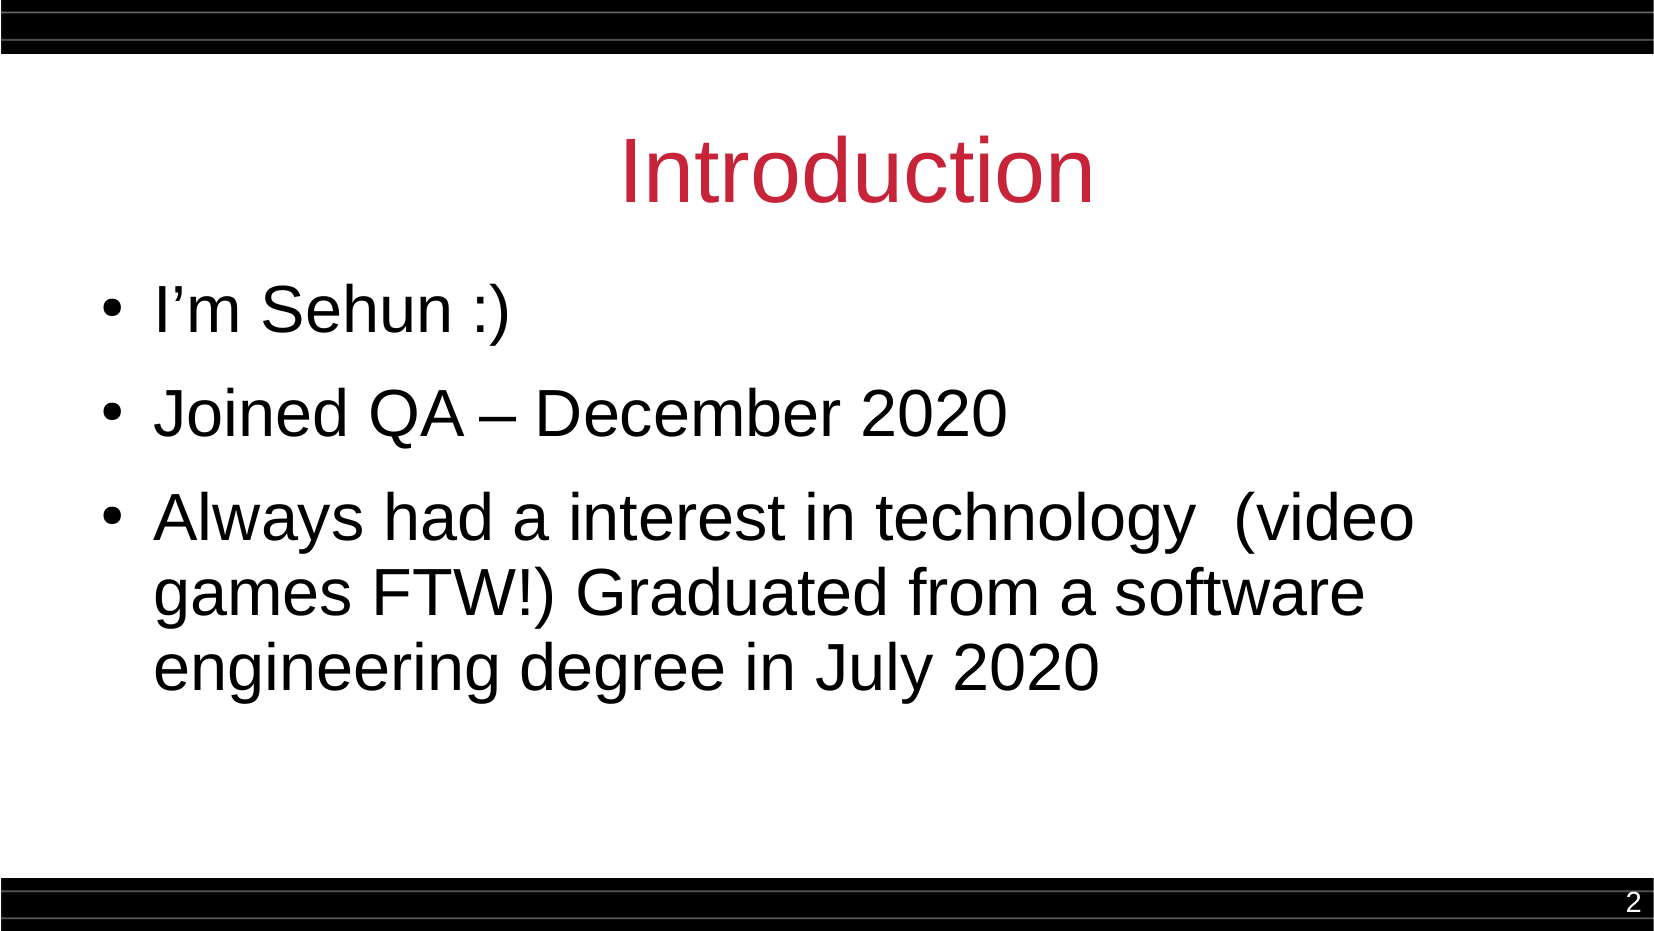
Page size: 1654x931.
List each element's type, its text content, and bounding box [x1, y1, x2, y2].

list I’m Sehun :) Joined QA – December 2020 Always had a interest in technology (video games FTW!) Graduated from a software engineering degree in July 2020 [82, 271, 1571, 851]
picture [1, 878, 1654, 931]
title Introduction [82, 92, 1571, 249]
picture [1, 0, 1654, 54]
